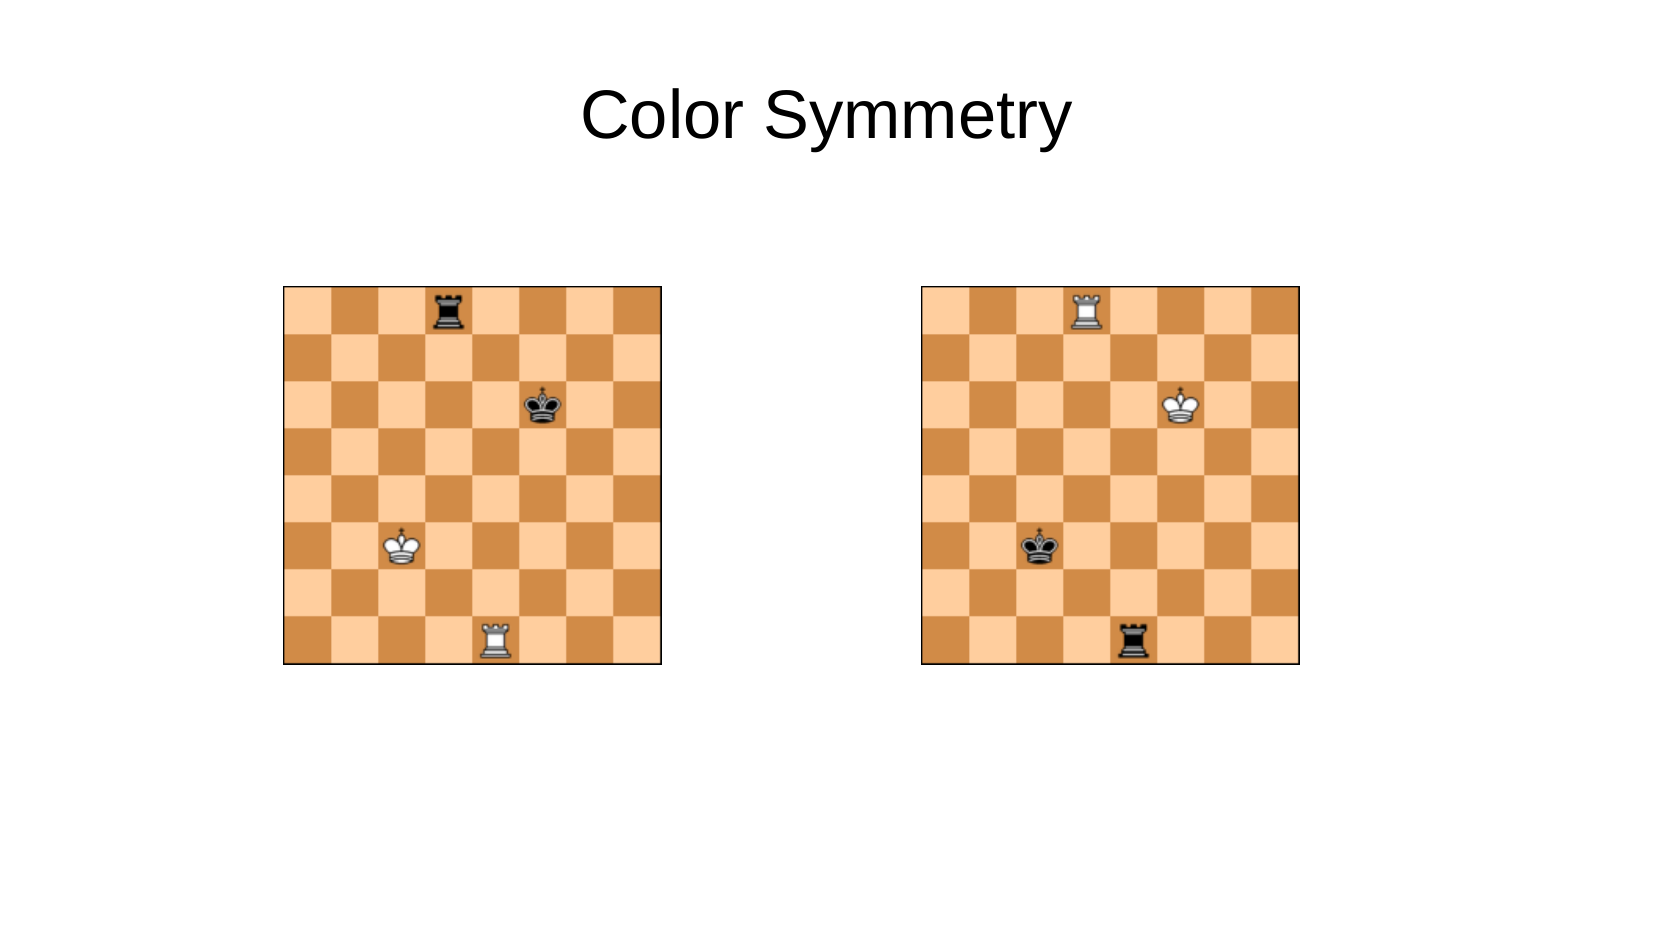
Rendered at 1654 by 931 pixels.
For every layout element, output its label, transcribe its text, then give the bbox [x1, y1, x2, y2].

picture [921, 286, 1300, 665]
picture [283, 286, 662, 665]
title Color Symmetry [82, 37, 1571, 193]
